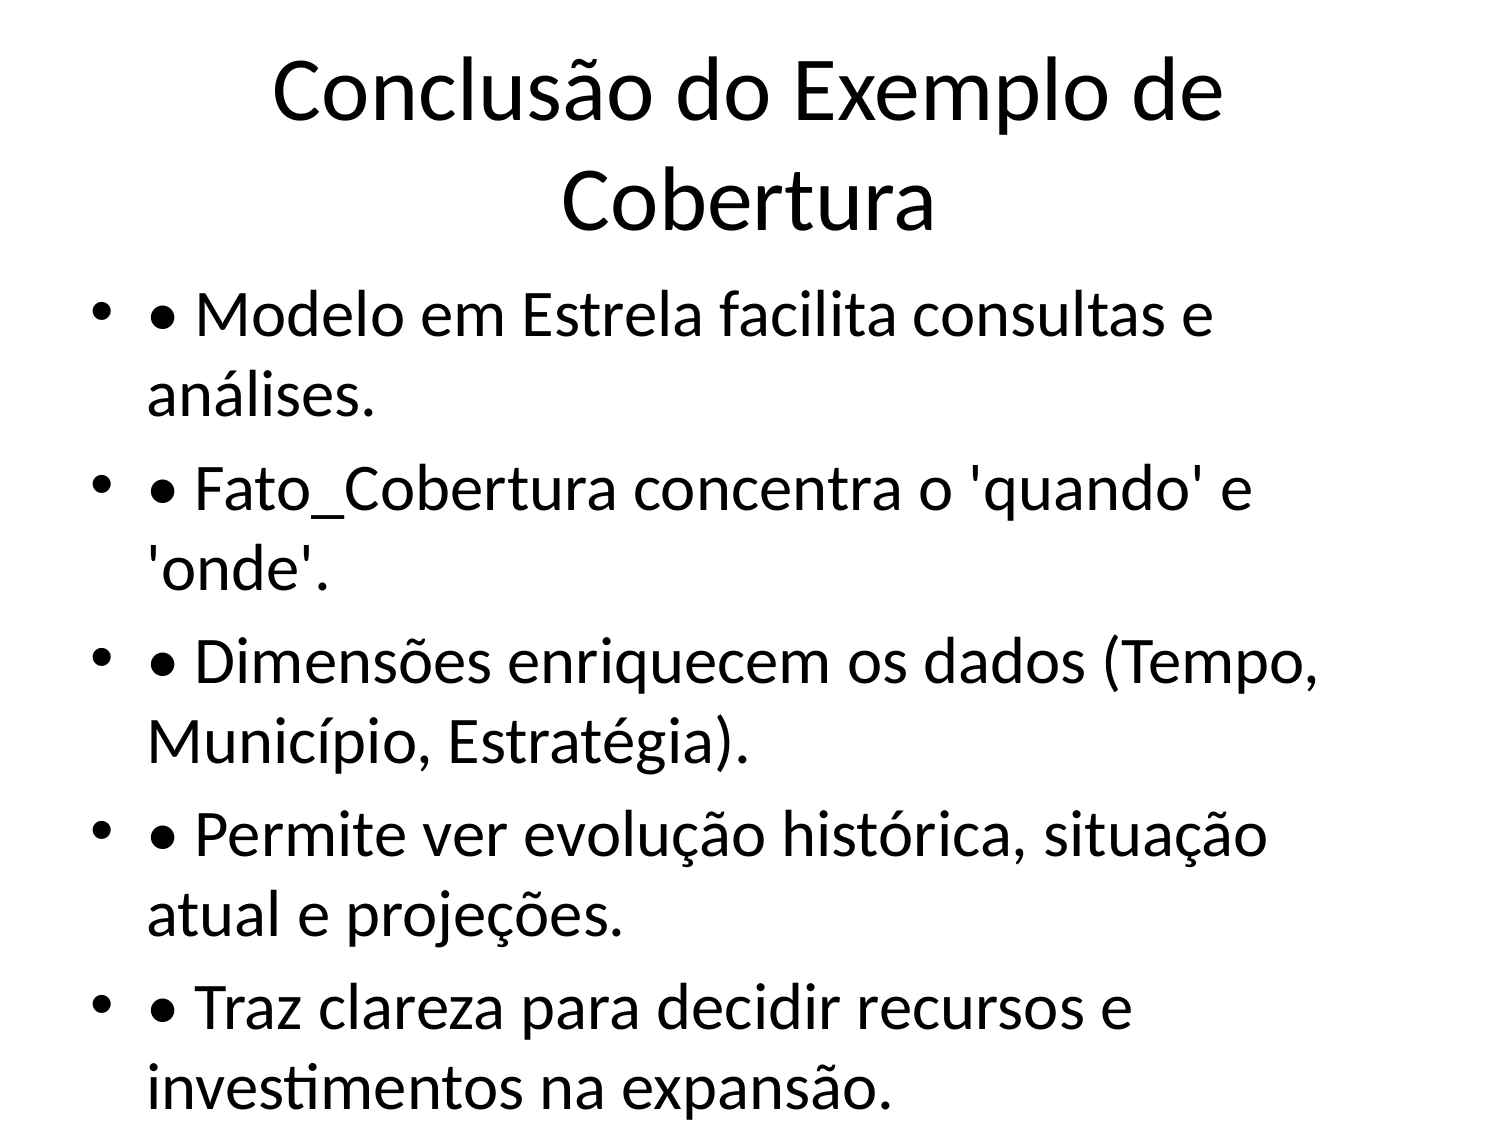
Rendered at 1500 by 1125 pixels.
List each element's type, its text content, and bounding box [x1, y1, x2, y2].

list • Modelo em Estrela facilita consultas e análises. • Fato_Cobertura concentra o 'quando' e 'onde'. • Dimensões enriquecem os dados (Tempo, Município, Estratégia). • Permite ver evolução histórica, situação atual e projeções. • Traz clareza para decidir recursos e investimentos na expansão. [75, 262, 1425, 1005]
title Conclusão do Exemplo de Cobertura [75, 45, 1425, 233]
